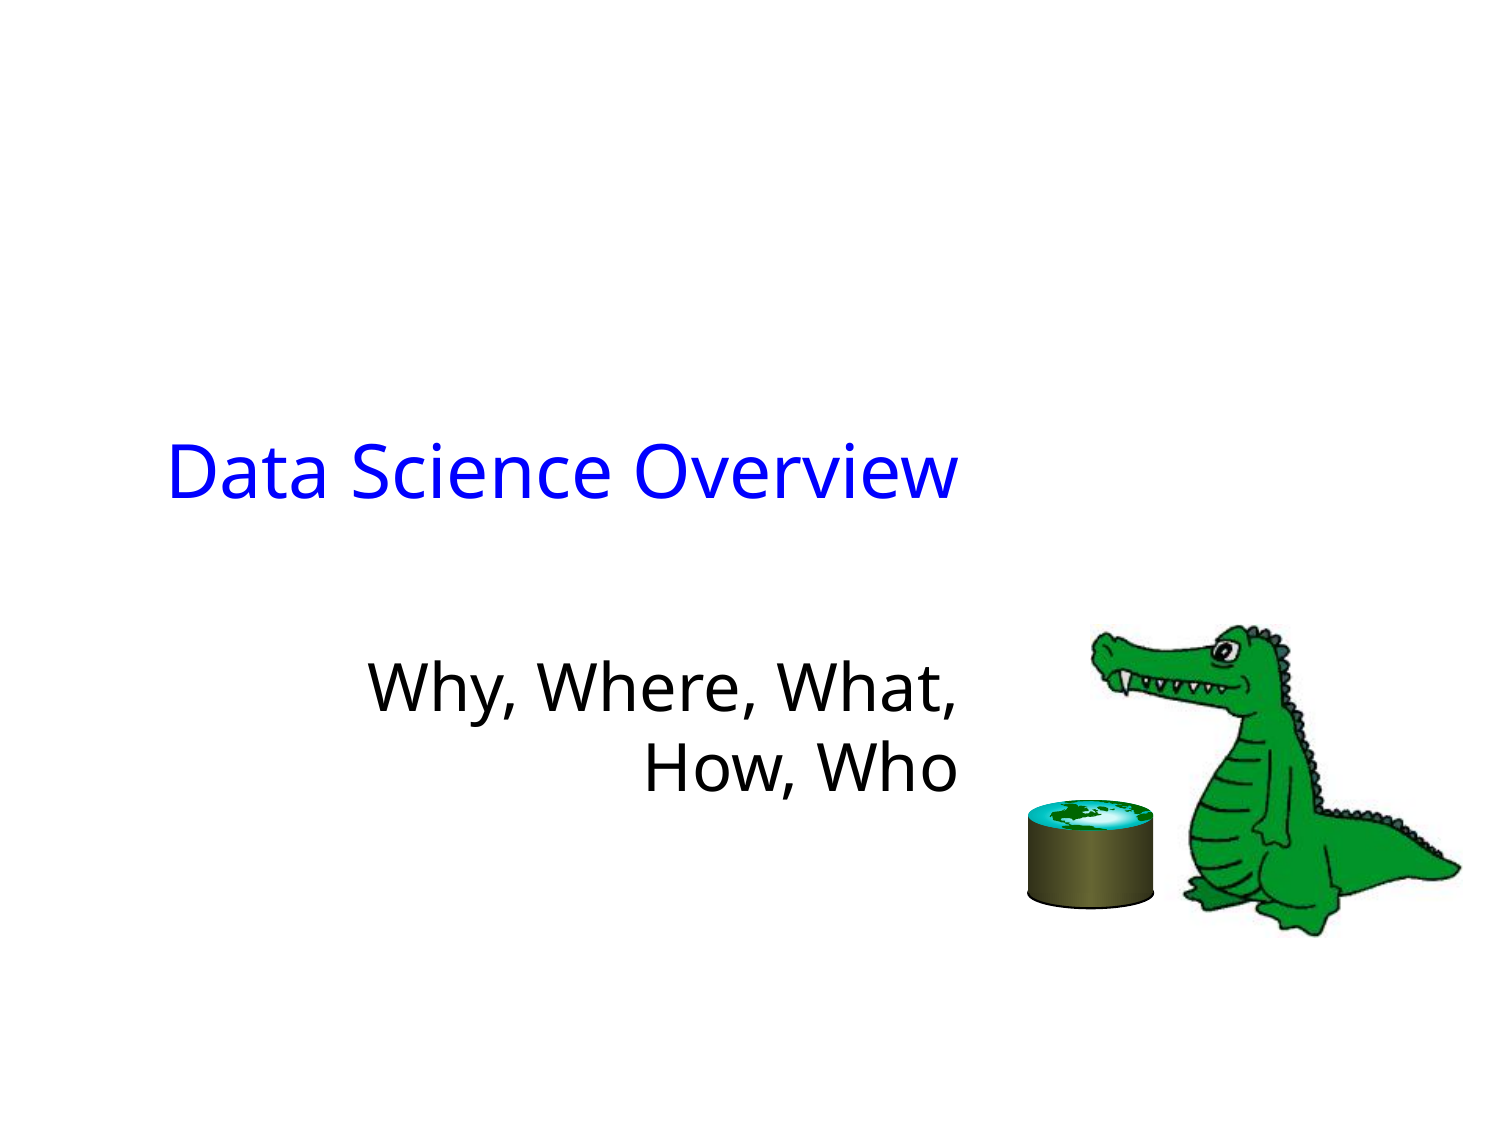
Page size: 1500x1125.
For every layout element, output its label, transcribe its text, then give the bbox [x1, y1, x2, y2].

title Data Science Overview [112, 375, 975, 563]
picture [1090, 624, 1463, 938]
subtitle Why, Where, What, How, Who [225, 637, 975, 925]
